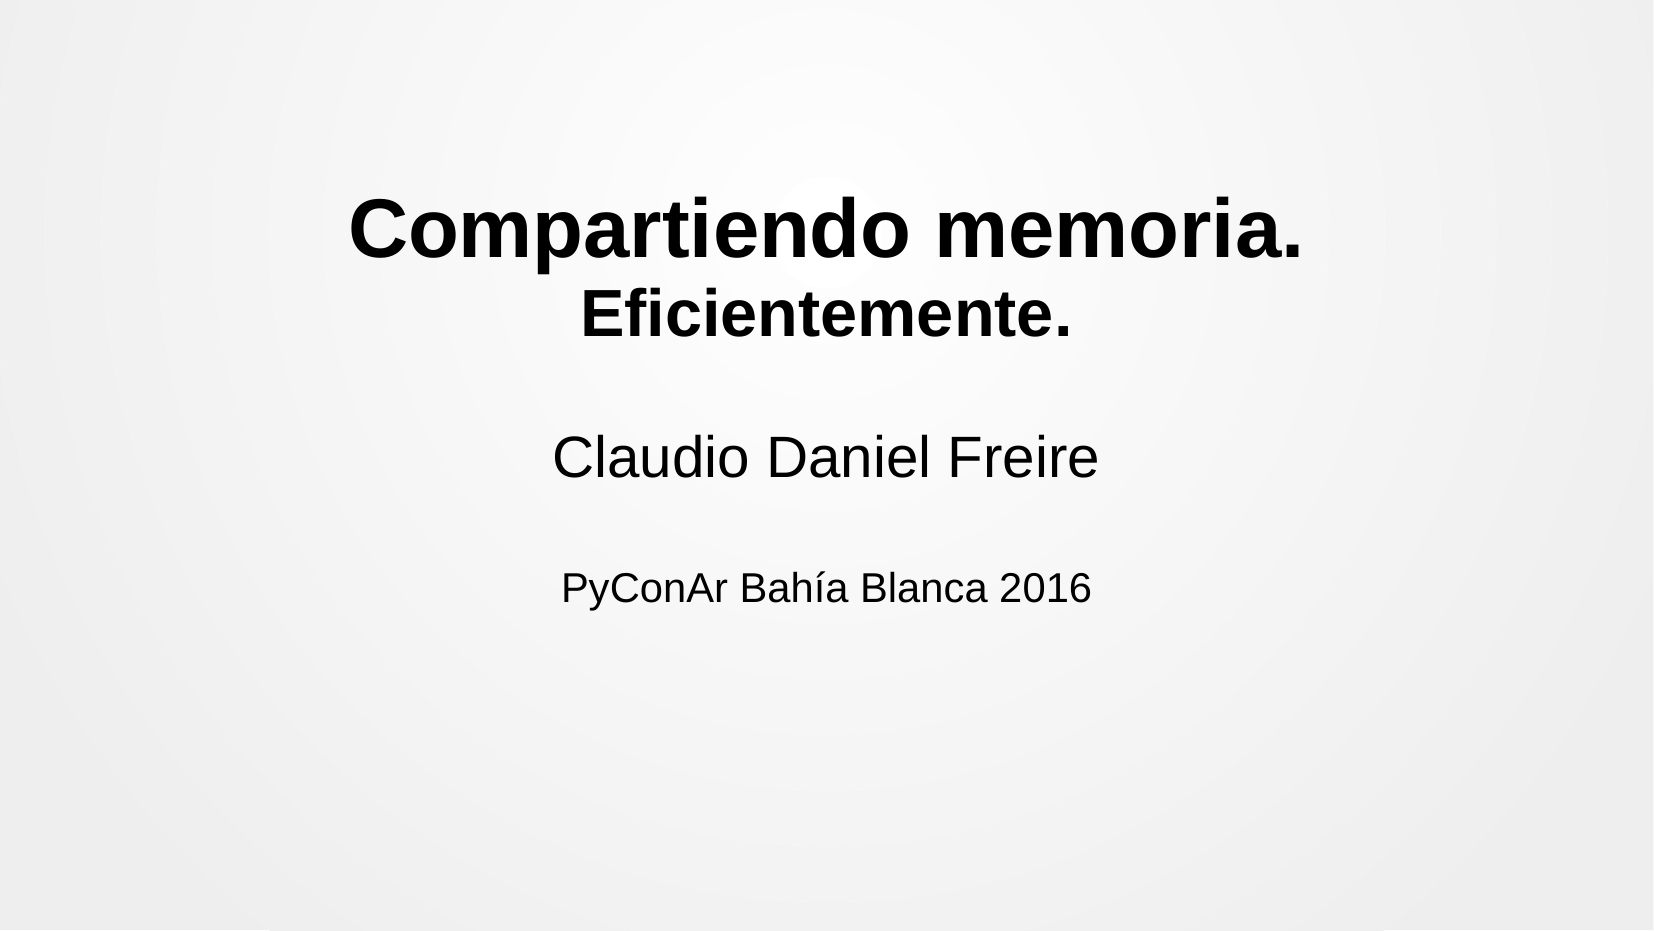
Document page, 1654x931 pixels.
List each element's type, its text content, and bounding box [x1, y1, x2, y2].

subtitle Compartiendo memoria. Eficientemente. Claudio Daniel Freire PyConAr Bahía Blanca 2016 [82, 37, 1571, 757]
